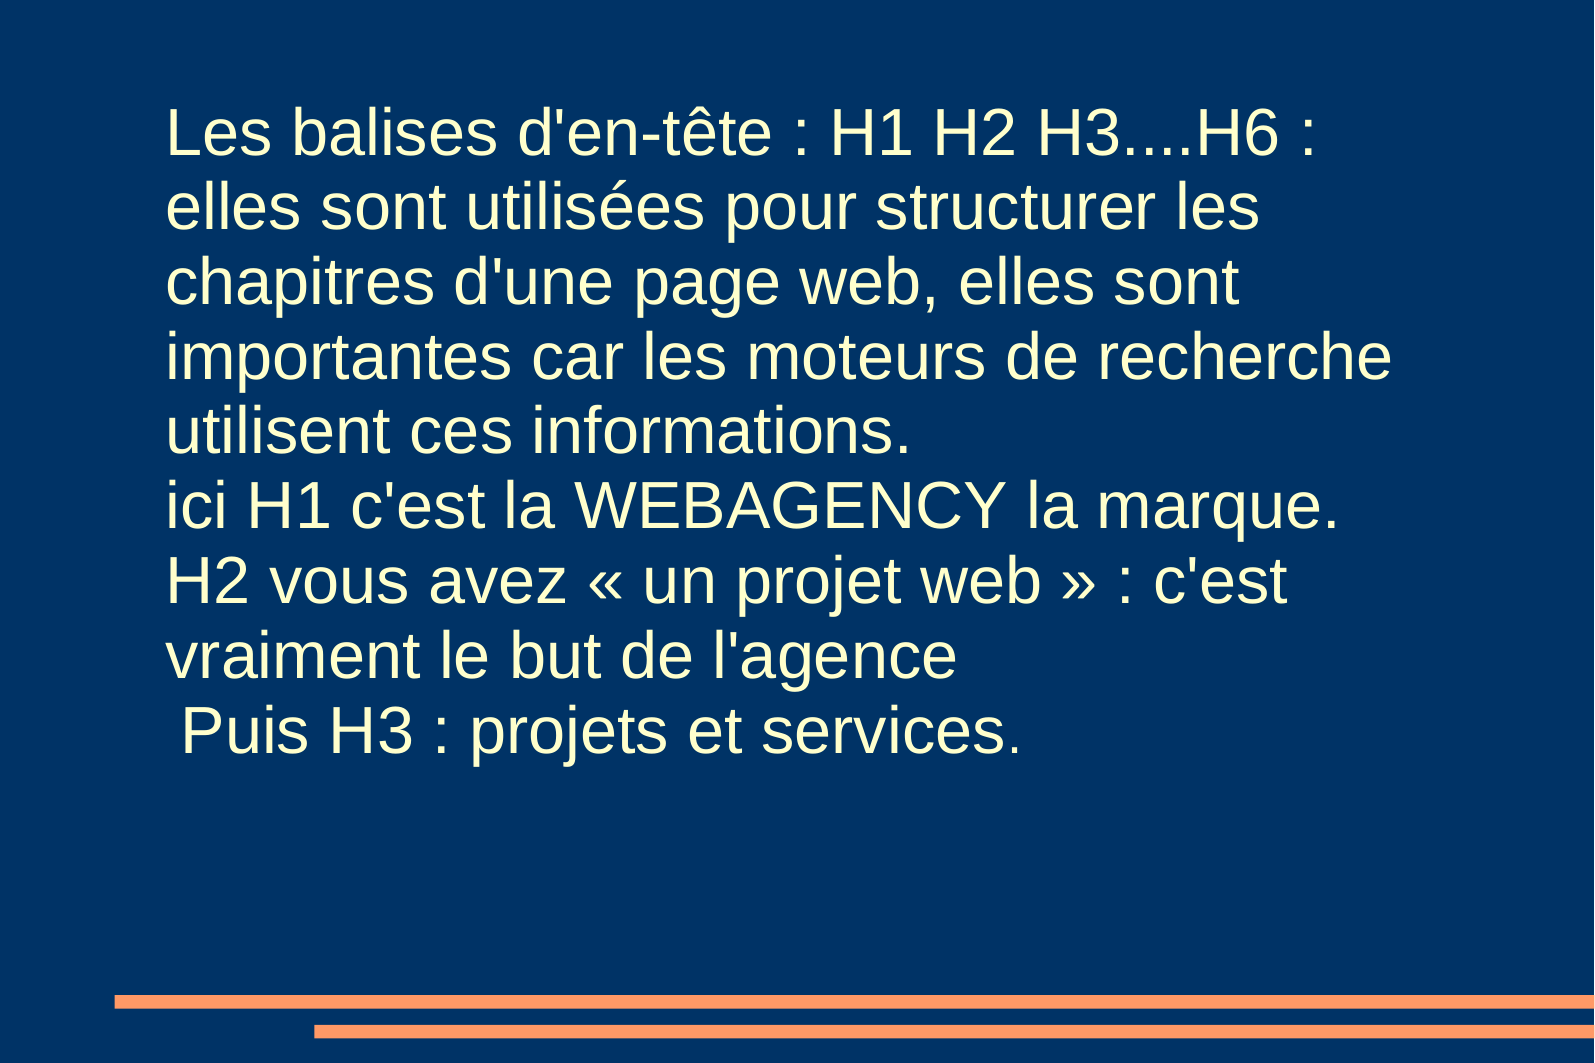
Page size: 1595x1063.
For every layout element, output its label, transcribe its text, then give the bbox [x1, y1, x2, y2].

text_box Les balises d'en-tête : H1 H2 H3....H6 : elles sont utilisées pour structurer les chapitres d'une page web, elles sont importantes car les moteurs de recherche utilisent ces informations. ici H1 c'est la WEBAGENCY la marque. H2 vous avez « un projet web » : c'est vraiment le but de l'agence Puis H3 : projets et services. [94, 94, 1465, 860]
